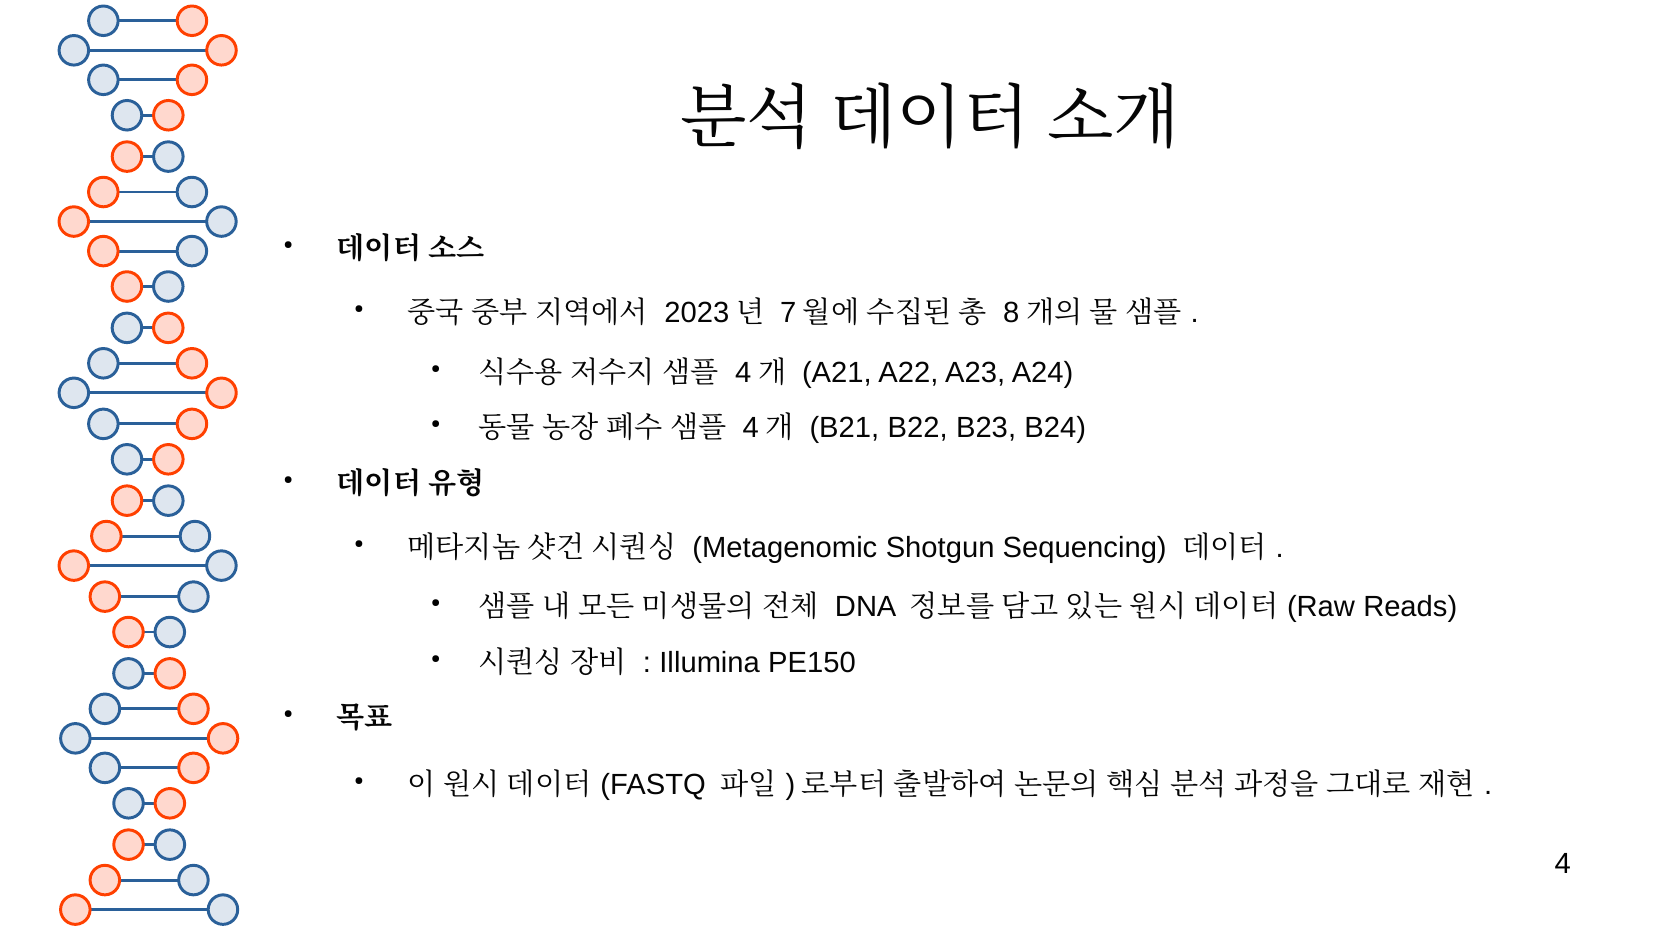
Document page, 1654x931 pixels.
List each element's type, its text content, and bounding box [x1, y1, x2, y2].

title 분석 데이터 소개 [265, 35, 1595, 189]
list 데이터 소스 중국 중부 지역에서 2023년 7월에 수집된 총 8개의 물 샘플. 식수용 저수지 샘플 4개 (A21, A22, A23, A24) 동물 농장 폐수 샘플 4개 (B21, B22, B23, B24) 데이터 유형 메타지놈 샷건 시퀀싱 (Metagenomic Shotgun Sequencing) 데이터. 샘플 내 모든 미생물의 전체 DNA 정보를 담고 있는 원시 데이터(Raw Reads) 시퀀싱 장비 : Illumina PE150 목표 이 원시 데이터(FASTQ 파일)로부터 출발하여 논문의 핵심 분석 과정을 그대로 재현. [265, 225, 1595, 863]
